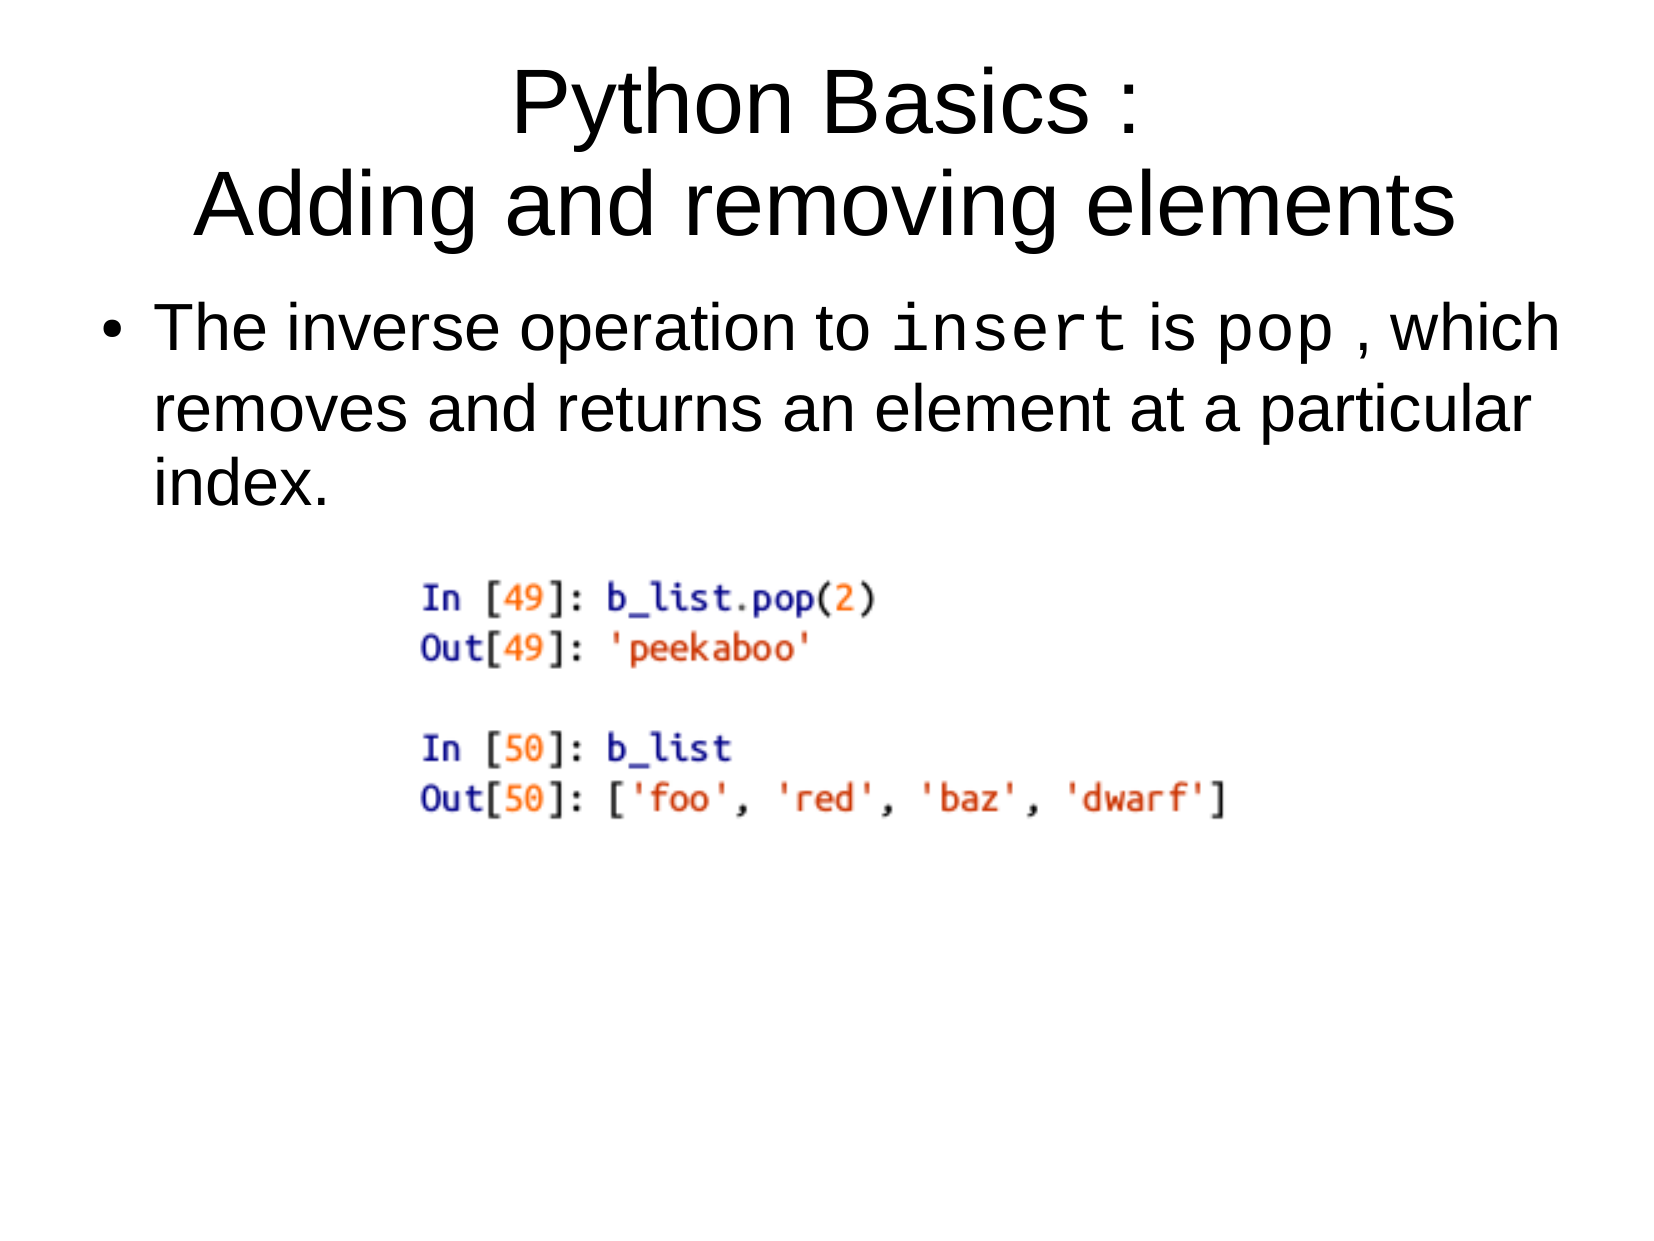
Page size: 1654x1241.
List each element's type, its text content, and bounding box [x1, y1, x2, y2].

list The inverse operation to insert is pop , which removes and returns an element at a particular index. [82, 290, 1571, 1010]
title Python Basics : Adding and removing elements [82, 49, 1571, 257]
picture [404, 561, 1281, 877]
